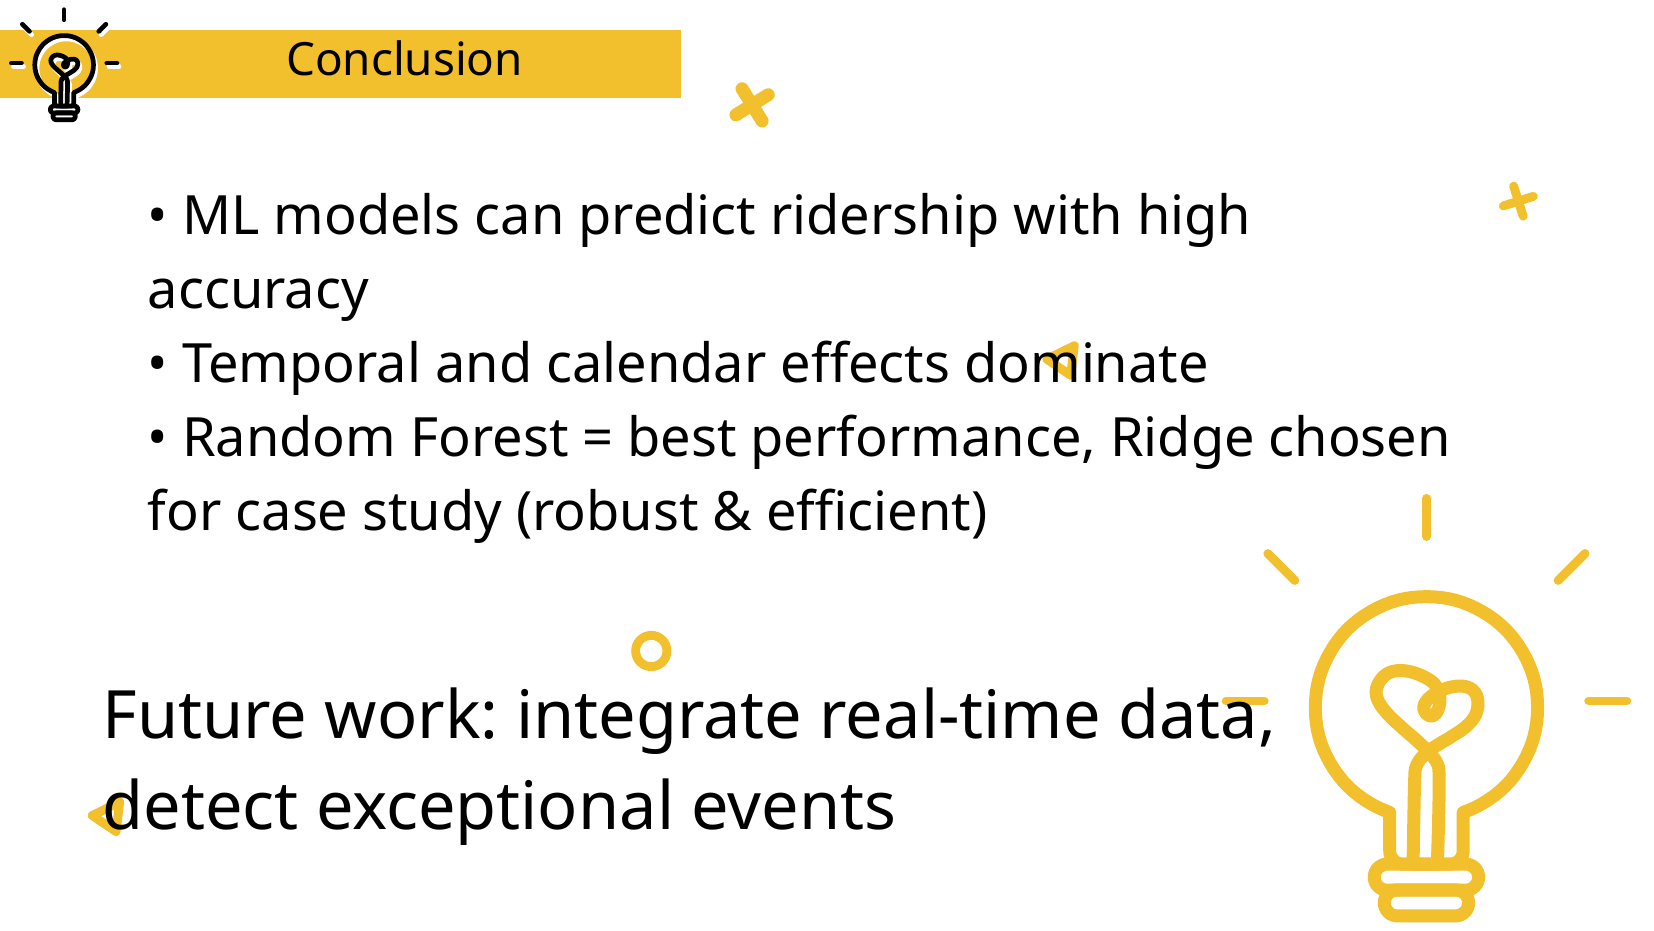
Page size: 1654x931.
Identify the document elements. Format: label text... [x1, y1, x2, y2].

text_box Conclusion [132, 17, 677, 97]
text_box • ML models can predict ridership with high accuracy • Temporal and calendar effects dominate • Random Forest = best performance, Ridge chosen for case study (robust & efficient) [147, 118, 1477, 606]
text_box Future work: integrate real-time data, detect exceptional events [87, 659, 1506, 857]
